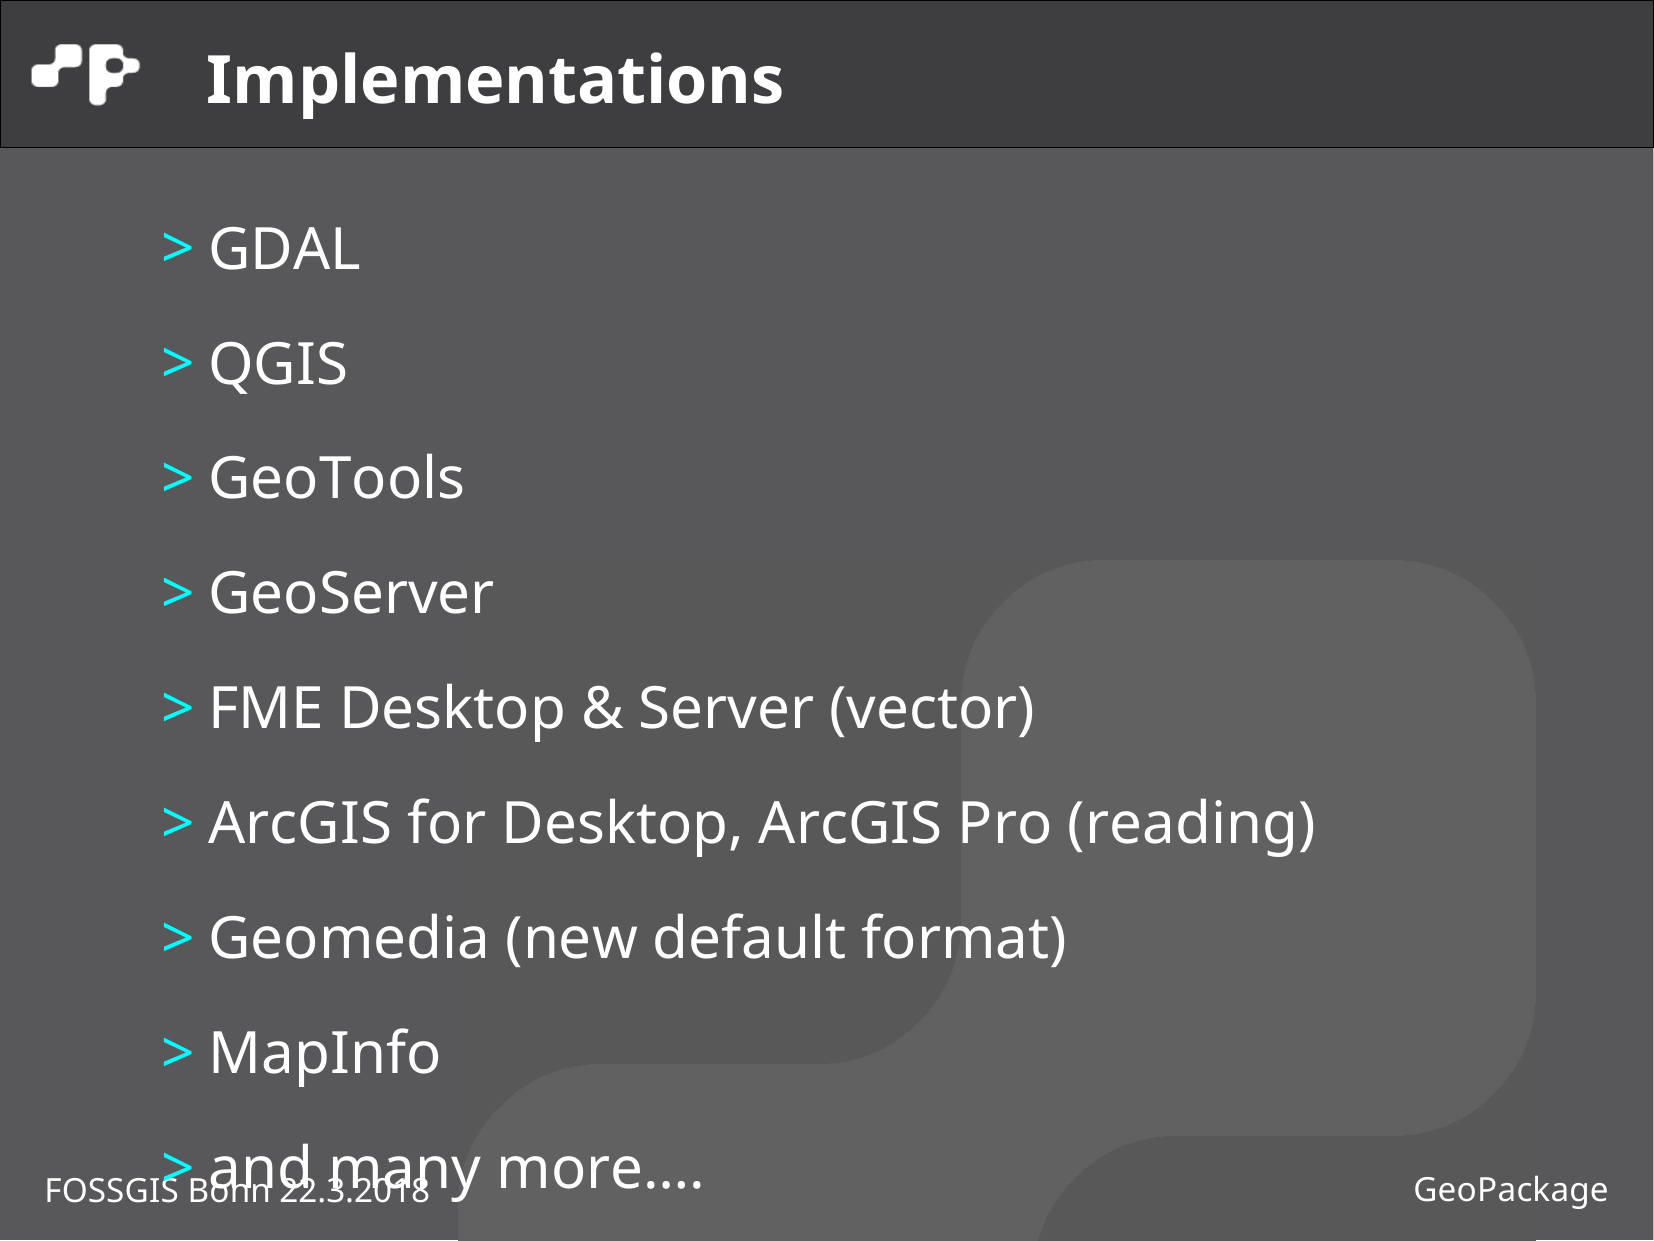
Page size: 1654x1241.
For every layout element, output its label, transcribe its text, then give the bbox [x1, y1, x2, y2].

list GDAL QGIS GeoTools GeoServer FME Desktop & Server (vector) ArcGIS for Desktop, ArcGIS Pro (reading) Geomedia (new default format) MapInfo and many more…. [161, 206, 1477, 1123]
picture [458, 1175, 463, 1197]
picture [29, 42, 143, 106]
title Implementations [206, 29, 1388, 119]
picture [458, 560, 1536, 1241]
